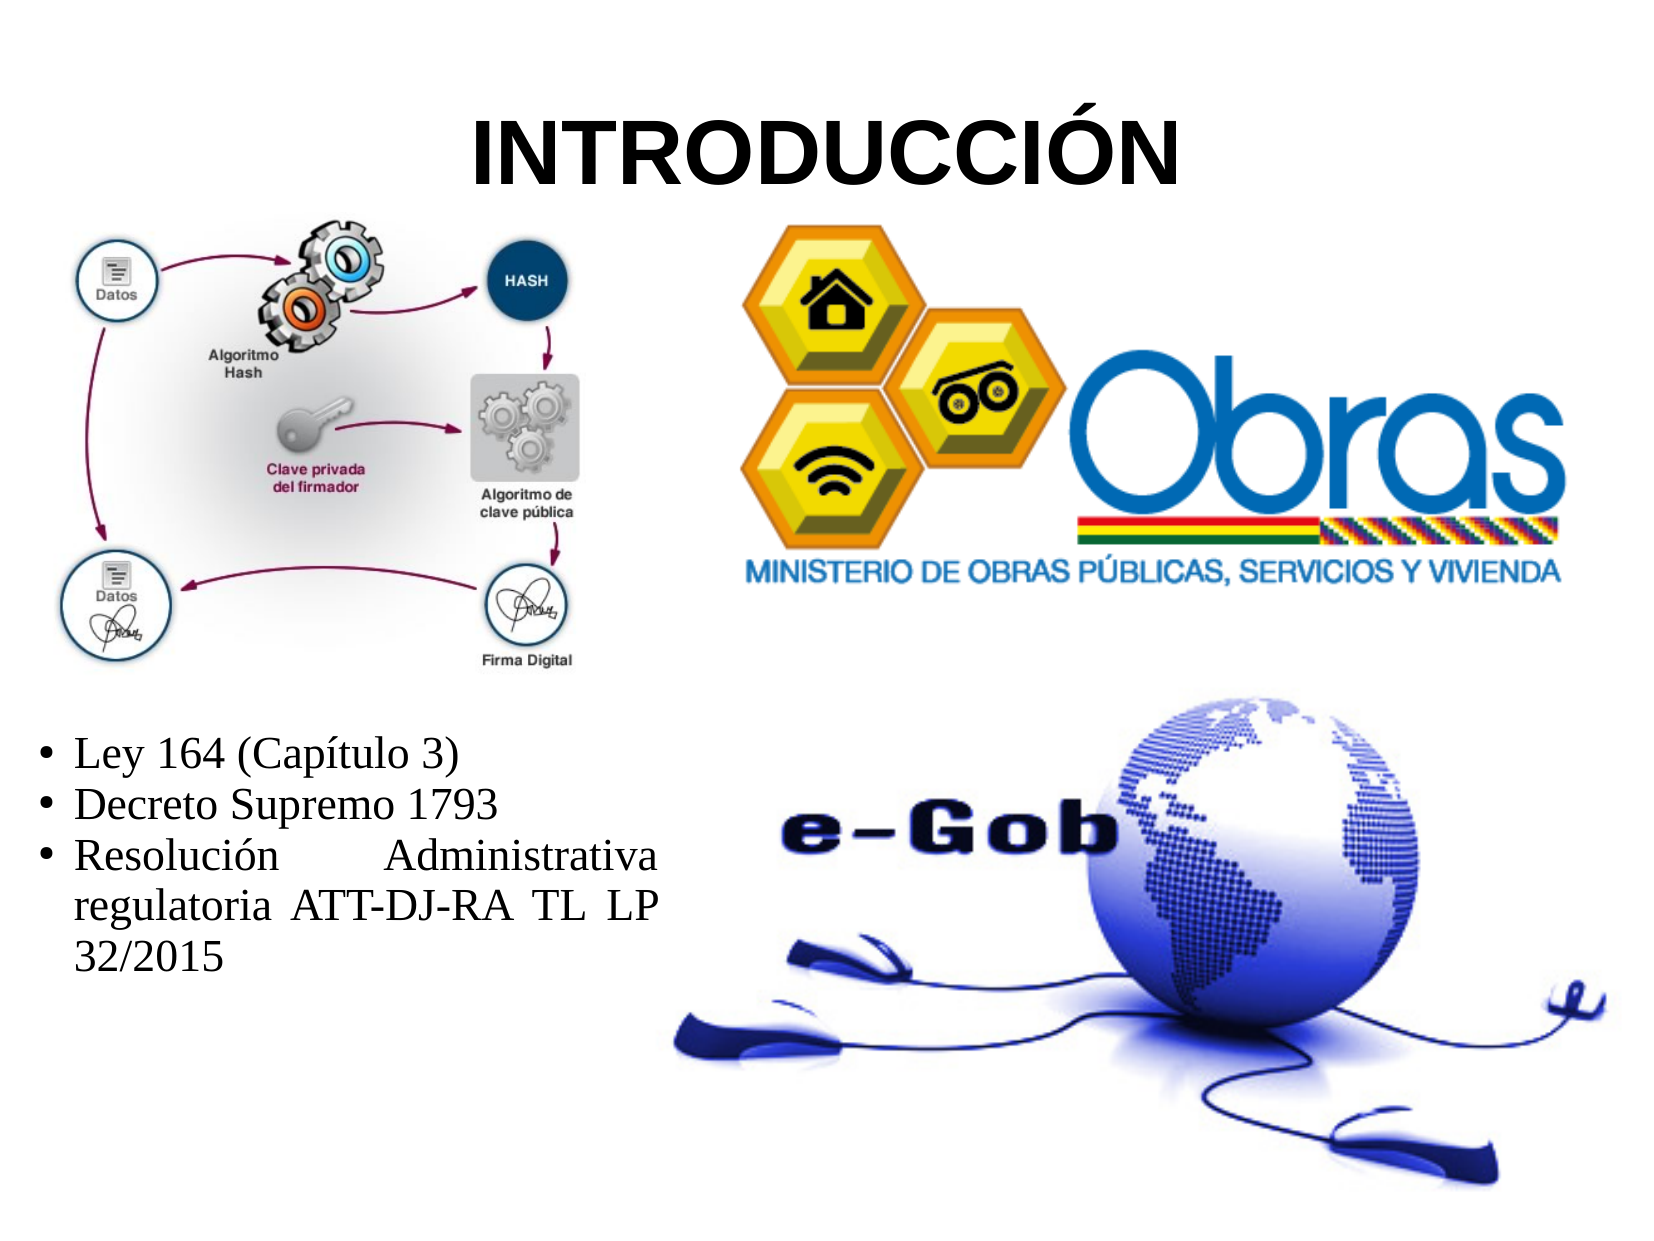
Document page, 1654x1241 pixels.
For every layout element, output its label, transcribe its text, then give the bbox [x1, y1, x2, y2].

picture [637, 649, 1642, 1222]
picture [739, 224, 1571, 592]
text_box Ley 164 (Capítulo 3) Decreto Supremo 1793 Resolución Administrativa regulatoria ATT-DJ-RA TL LP 32/2015 [23, 720, 674, 1004]
title INTRODUCCIÓN [82, 49, 1571, 257]
picture [34, 212, 591, 698]
